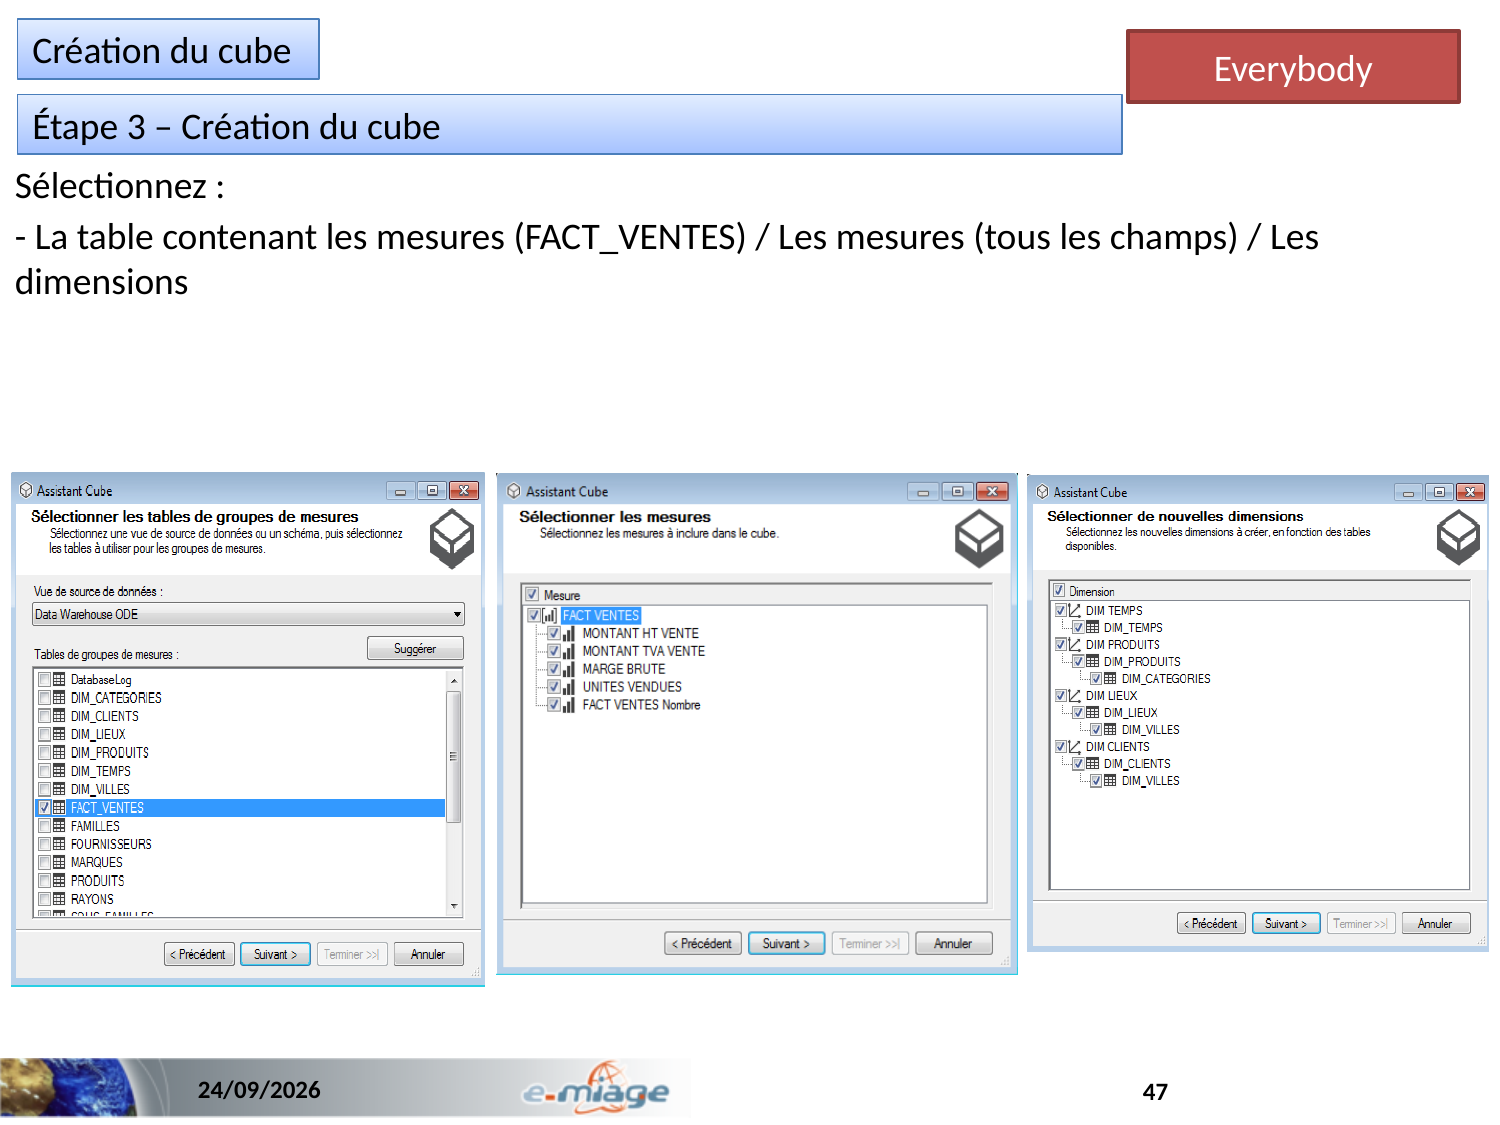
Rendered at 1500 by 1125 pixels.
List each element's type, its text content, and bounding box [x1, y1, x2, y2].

text_box Sélectionnez : - La table contenant les mesures (FACT_VENTES) / Les mesures (tous les champs) / Les dimensions [0, 153, 1356, 361]
picture [11, 472, 485, 987]
text_box Everybody [1128, 30, 1459, 102]
text_box Étape 3 – Création du cube [17, 94, 1122, 153]
picture [496, 473, 1018, 975]
text_box Création du cube [17, 19, 319, 79]
picture [1027, 474, 1489, 952]
picture [0, 1058, 691, 1118]
